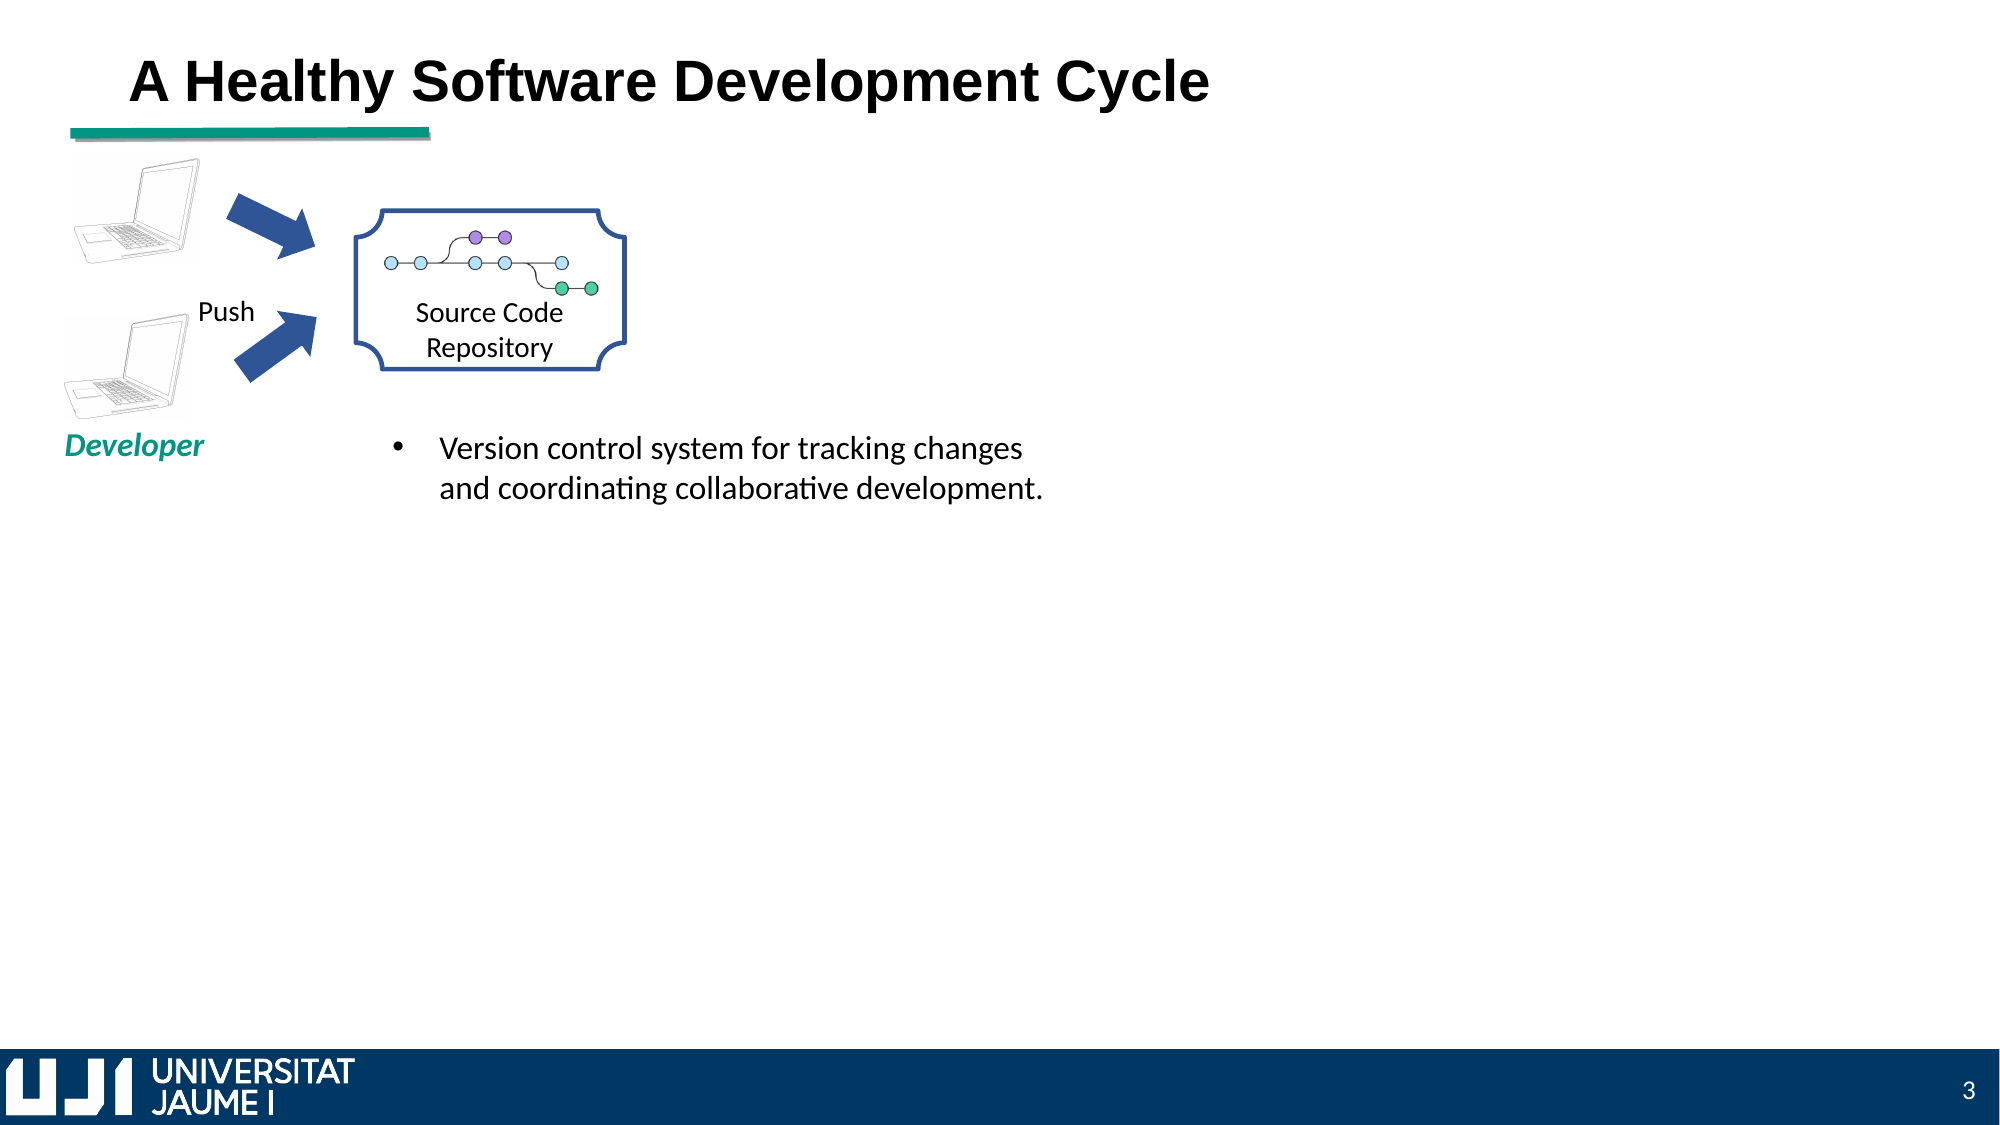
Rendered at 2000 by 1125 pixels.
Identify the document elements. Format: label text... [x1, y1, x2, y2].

text_box [355, 210, 625, 370]
picture [383, 227, 600, 299]
picture [62, 313, 190, 421]
picture [73, 157, 201, 265]
picture [0, 1049, 2000, 1125]
text_box [226, 193, 316, 260]
text_box Version control system for tracking changes and coordinating collaborative development. [377, 418, 1068, 515]
text_box Source Code Repository [399, 299, 580, 372]
text_box Developer [49, 415, 223, 472]
text_box [233, 310, 317, 383]
text_box Push [183, 284, 272, 336]
text_box A Healthy Software Development Cycle [113, 0, 1768, 196]
slide_number <number> [1871, 1057, 1991, 1125]
